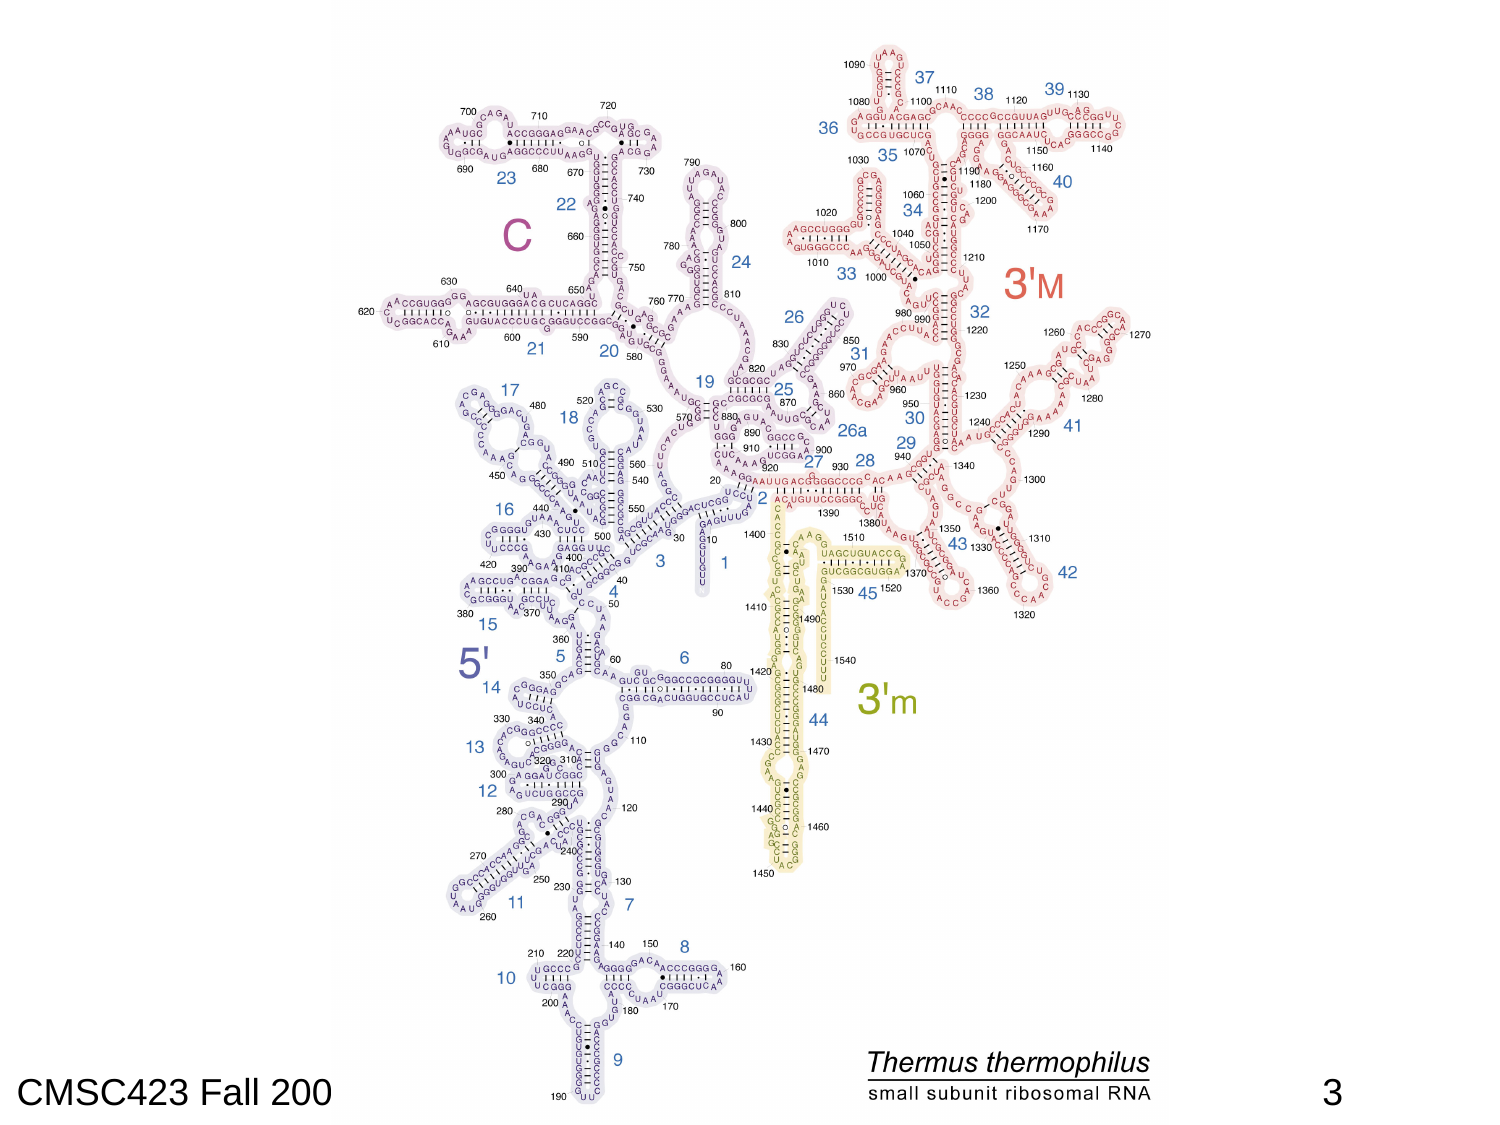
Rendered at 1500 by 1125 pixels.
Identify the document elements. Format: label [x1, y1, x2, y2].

picture [331, 0, 1169, 1125]
